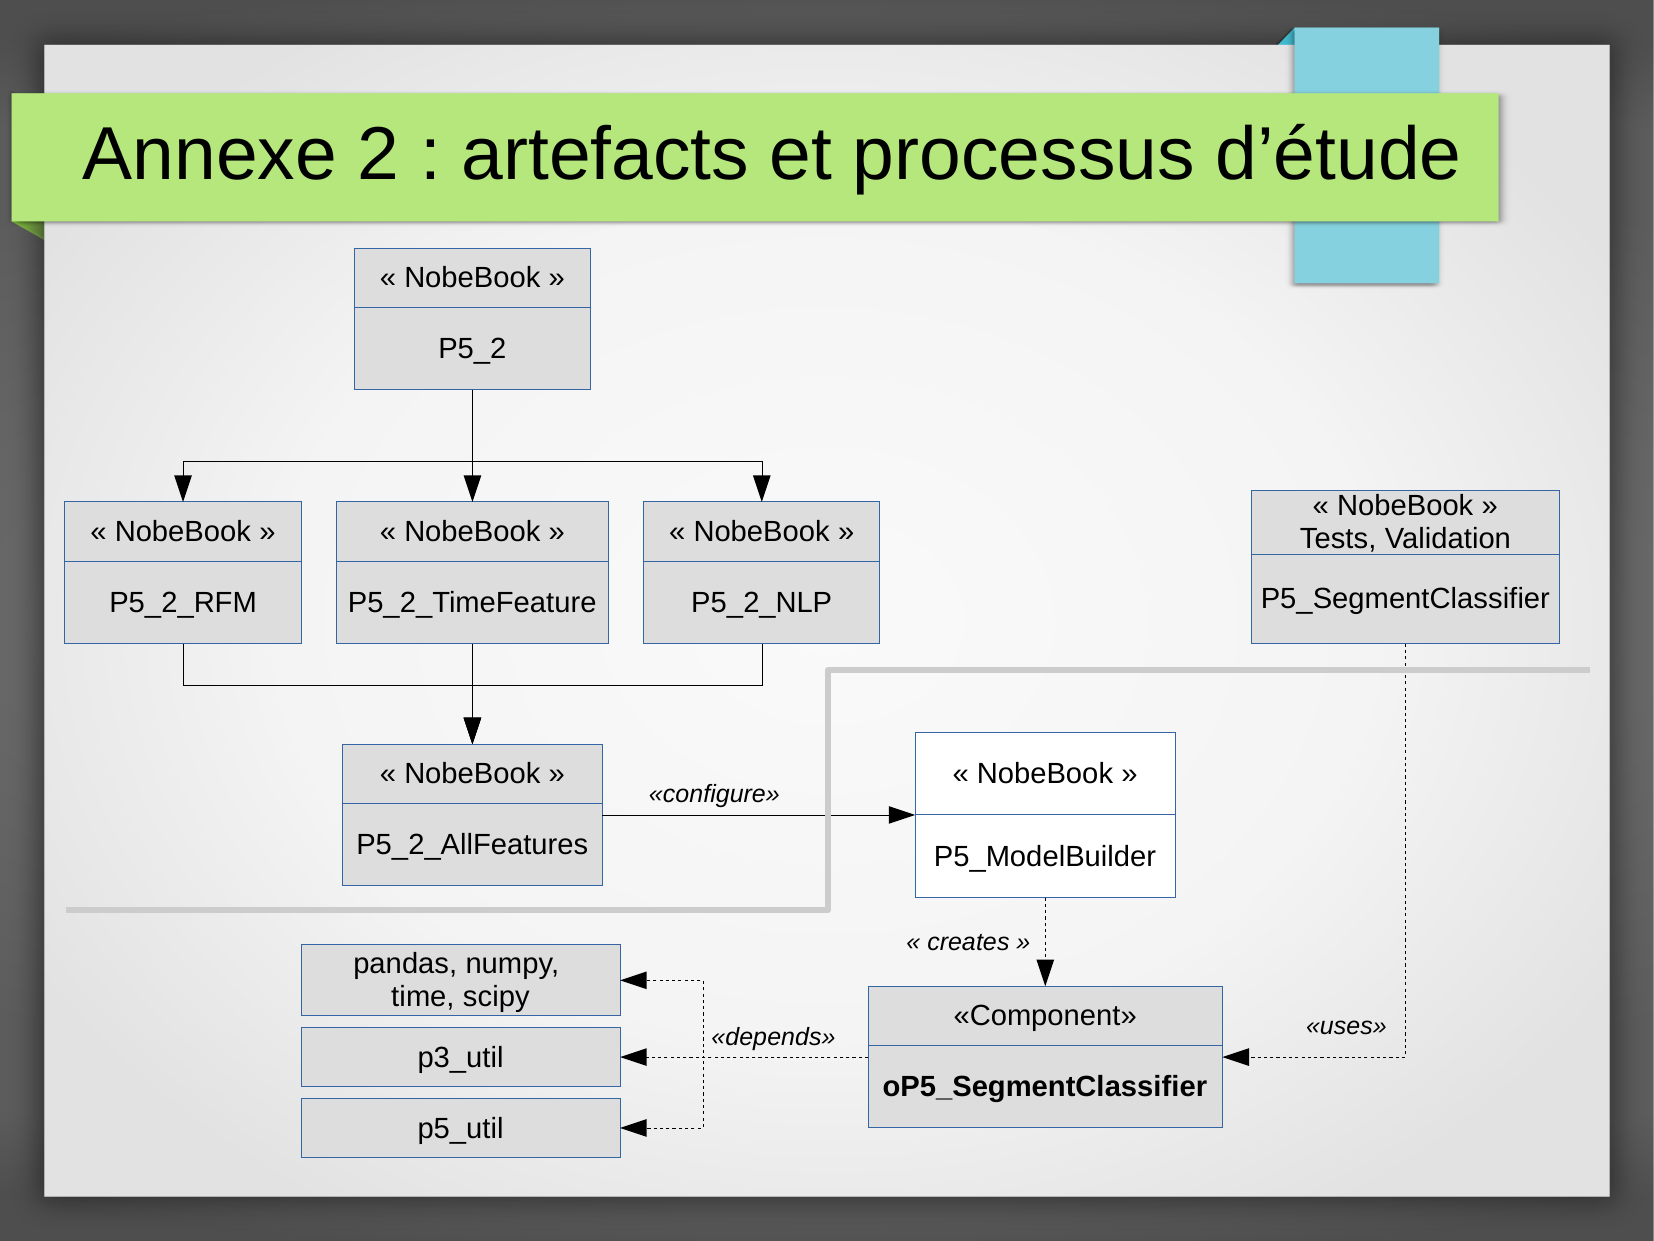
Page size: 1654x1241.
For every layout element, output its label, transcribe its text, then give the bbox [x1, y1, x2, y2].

text_box « NobeBook » [915, 732, 1176, 814]
text_box « NobeBook » [336, 501, 609, 561]
text_box « NobeBook » Tests, Validation [1251, 490, 1560, 554]
text_box « creates » [885, 919, 1052, 963]
text_box oP5_SegmentClassifier [868, 1045, 1223, 1128]
text_box P5_2_NLP [643, 561, 880, 644]
text_box P5_2 [354, 307, 591, 390]
text_box P5_2_AllFeatures [342, 803, 603, 886]
title Annexe 2 : artefacts et processus d’étude [82, 94, 1477, 213]
text_box «depends» [690, 1015, 857, 1059]
text_box «configure» [631, 772, 798, 815]
text_box pandas, numpy, time, scipy [301, 944, 621, 1016]
text_box p3_util [301, 1027, 621, 1087]
text_box P5_2_RFM [64, 561, 302, 644]
text_box P5_SegmentClassifier [1251, 554, 1560, 644]
text_box « NobeBook » [354, 248, 591, 307]
text_box « NobeBook » [342, 744, 603, 803]
text_box P5_2_TimeFeature [336, 561, 609, 644]
picture [0, 0, 1654, 1241]
text_box «uses» [1263, 1003, 1430, 1047]
text_box « NobeBook » [64, 501, 302, 561]
text_box « NobeBook » [643, 501, 880, 561]
text_box p5_util [301, 1098, 621, 1158]
text_box «Component» [868, 986, 1223, 1045]
text_box P5_ModelBuilder [915, 814, 1176, 898]
